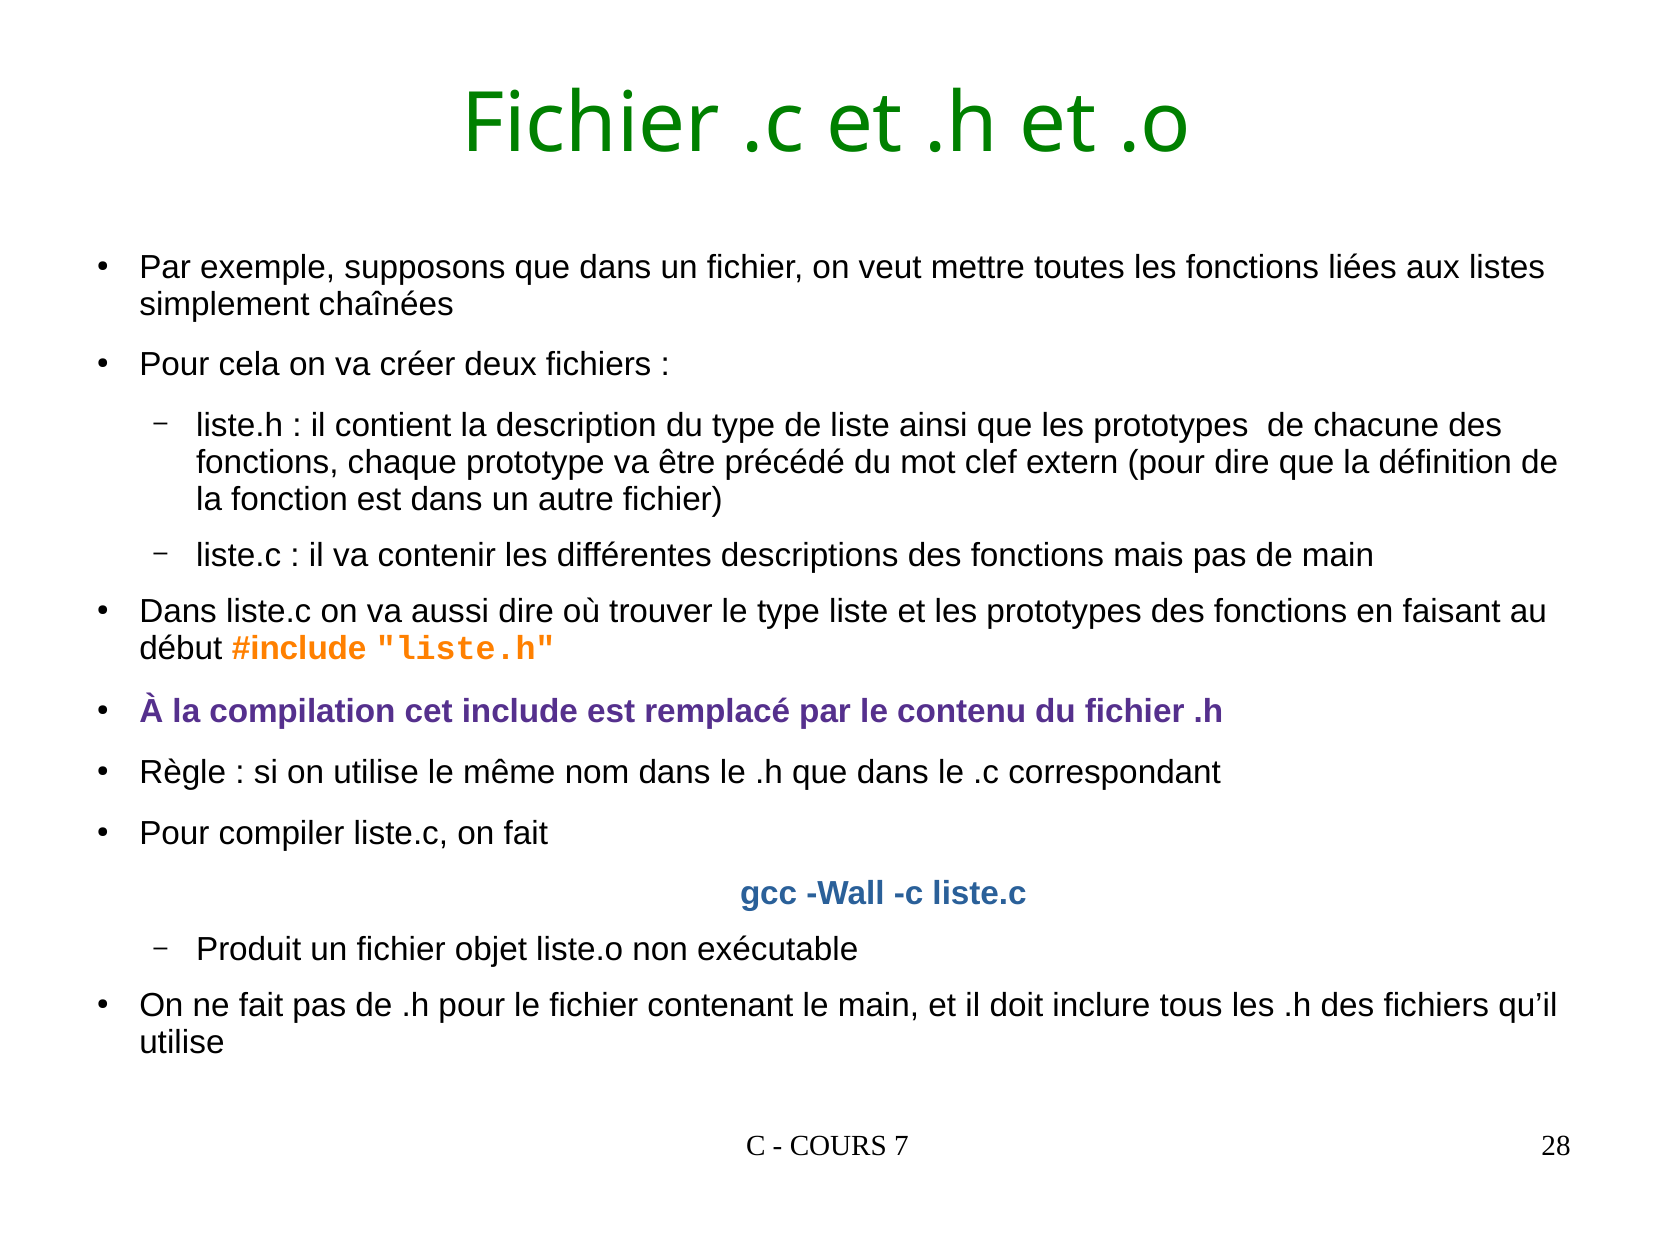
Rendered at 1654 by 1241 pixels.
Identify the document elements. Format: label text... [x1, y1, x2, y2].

title Fichier .c et .h et .o [82, 49, 1571, 189]
list Par exemple, supposons que dans un fichier, on veut mettre toutes les fonctions liées aux listes simplement chaînées Pour cela on va créer deux fichiers : liste.h : il contient la description du type de liste ainsi que les prototypes de chacune des fonctions, chaque prototype va être précédé du mot clef extern (pour dire que la définition de la fonction est dans un autre fichier) liste.c : il va contenir les différentes descriptions des fonctions mais pas de main Dans liste.c on va aussi dire où trouver le type liste et les prototypes des fonctions en faisant au début #include "liste.h" À la compilation cet include est remplacé par le contenu du fichier .h Règle : si on utilise le même nom dans le .h que dans le .c correspondant Pour compiler liste.c, on fait gcc -Wall -c liste.c Produit un fichier objet liste.o non exécutable On ne fait pas de .h pour le fichier contenant le main, et il doit inclure tous les .h des fichiers qu’il utilise [82, 248, 1571, 1063]
